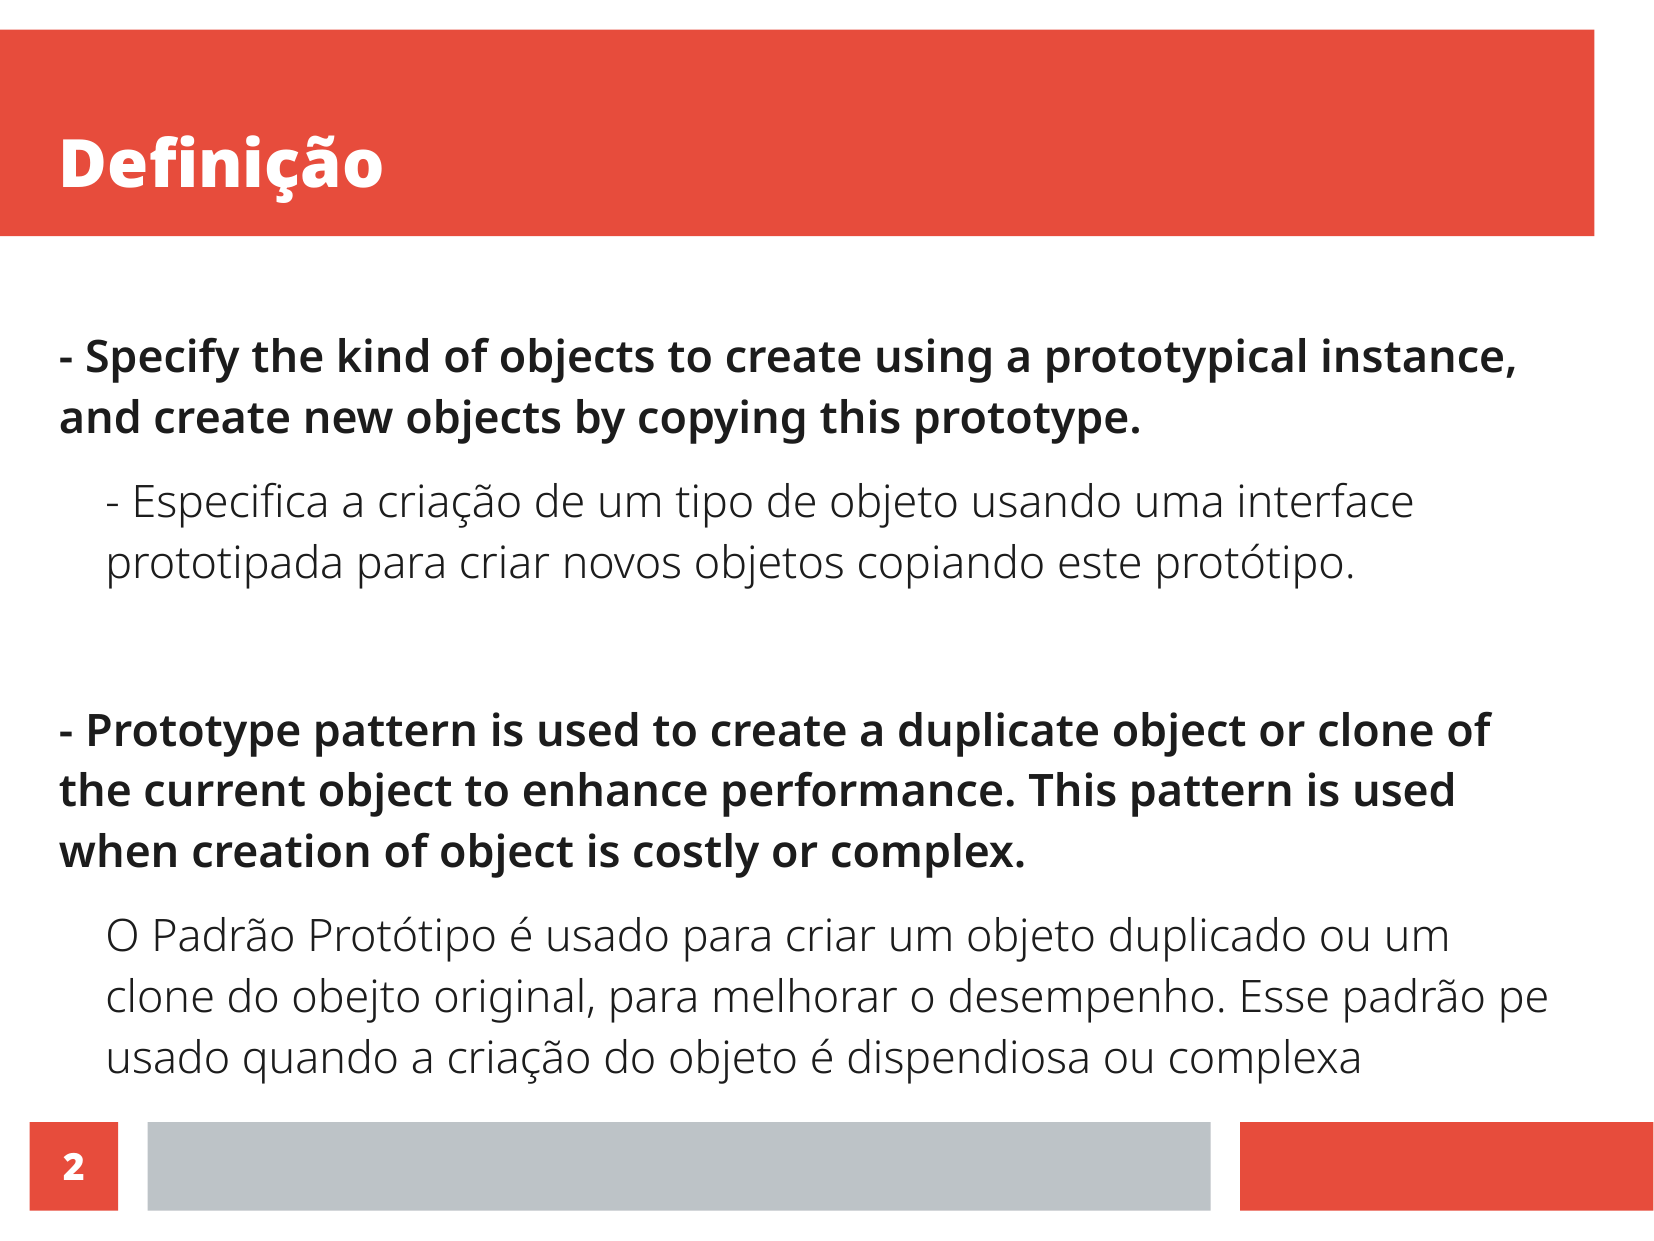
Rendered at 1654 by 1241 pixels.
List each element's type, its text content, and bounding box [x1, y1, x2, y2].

title Definição [59, 59, 1595, 207]
list - Specify the kind of objects to create using a prototypical instance, and create new objects by copying this prototype. - Especifica a criação de um tipo de objeto usando uma interface prototipada para criar novos objetos copiando este protótipo. - Prototype pattern is used to create a duplicate object or clone of the current object to enhance performance. This pattern is used when creation of object is costly or complex. O Padrão Protótipo é usado para criar um objeto duplicado ou um clone do obejto original, para melhorar o desempenho. Esse padrão pe usado quando a criação do objeto é dispendiosa ou complexa [59, 324, 1565, 1093]
